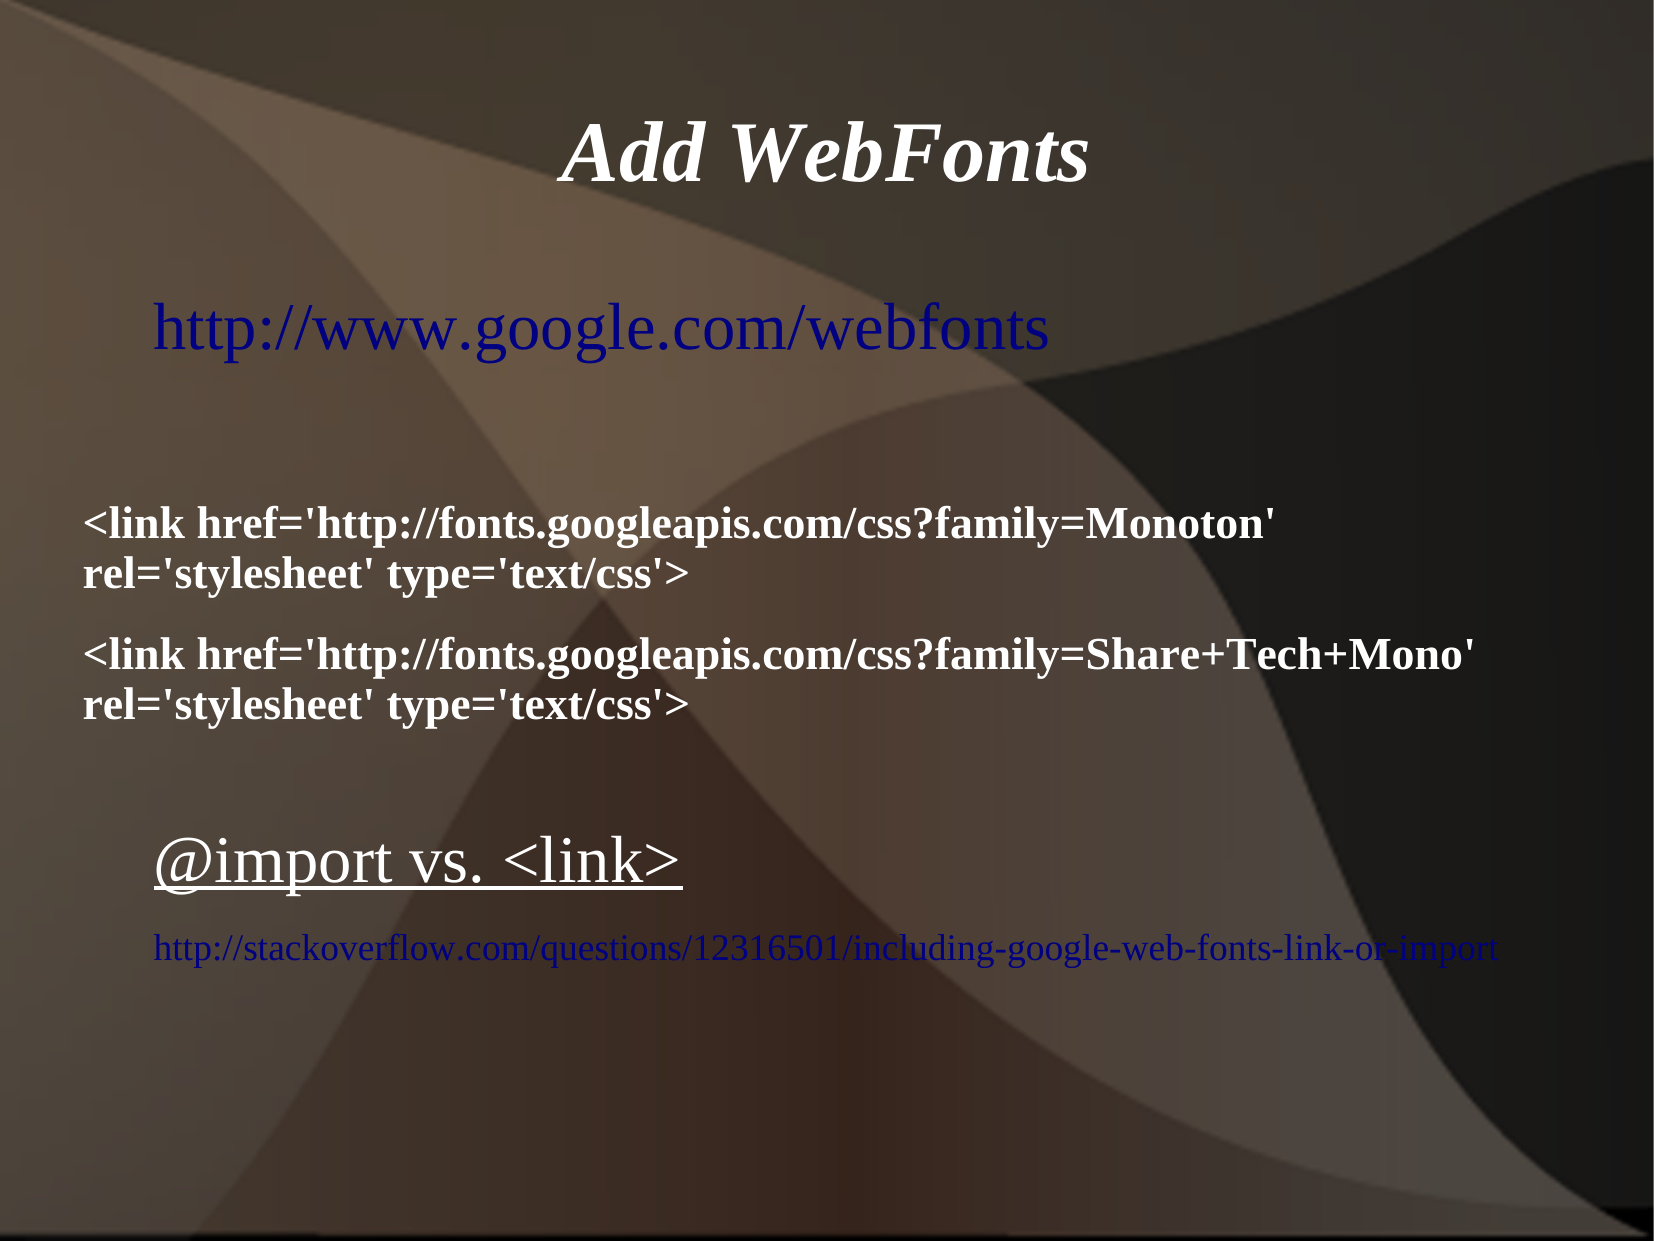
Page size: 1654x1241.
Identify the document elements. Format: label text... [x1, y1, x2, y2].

title Add WebFonts [82, 49, 1571, 257]
picture [0, 0, 1654, 1241]
list http://www.google.com/webfonts <link href='http://fonts.googleapis.com/css?family=Monoton' rel='stylesheet' type='text/css'> <link href='http://fonts.googleapis.com/css?family=Share+Tech+Mono' rel='stylesheet' type='text/css'> @import vs. <link> http://stackoverflow.com/questions/12316501/including-google-web-fonts-link-or-import [82, 290, 1571, 1109]
